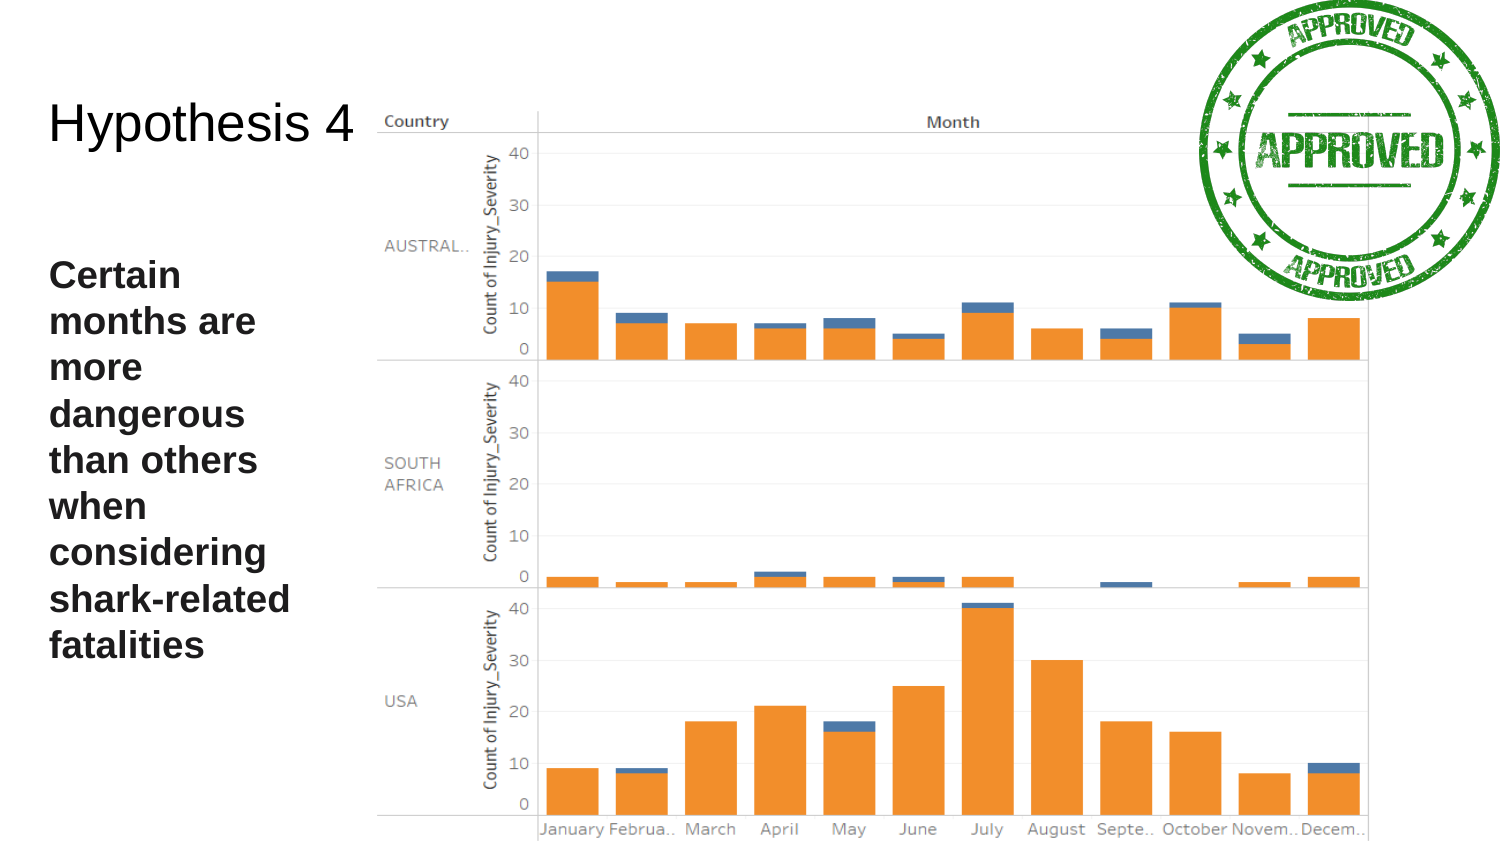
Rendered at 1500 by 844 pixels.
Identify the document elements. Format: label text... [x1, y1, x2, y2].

title Hypothesis 4 [33, 72, 1199, 167]
text_box Certain months are more dangerous than others when considering shark-related fatalities [33, 234, 335, 681]
picture [376, 0, 1500, 844]
